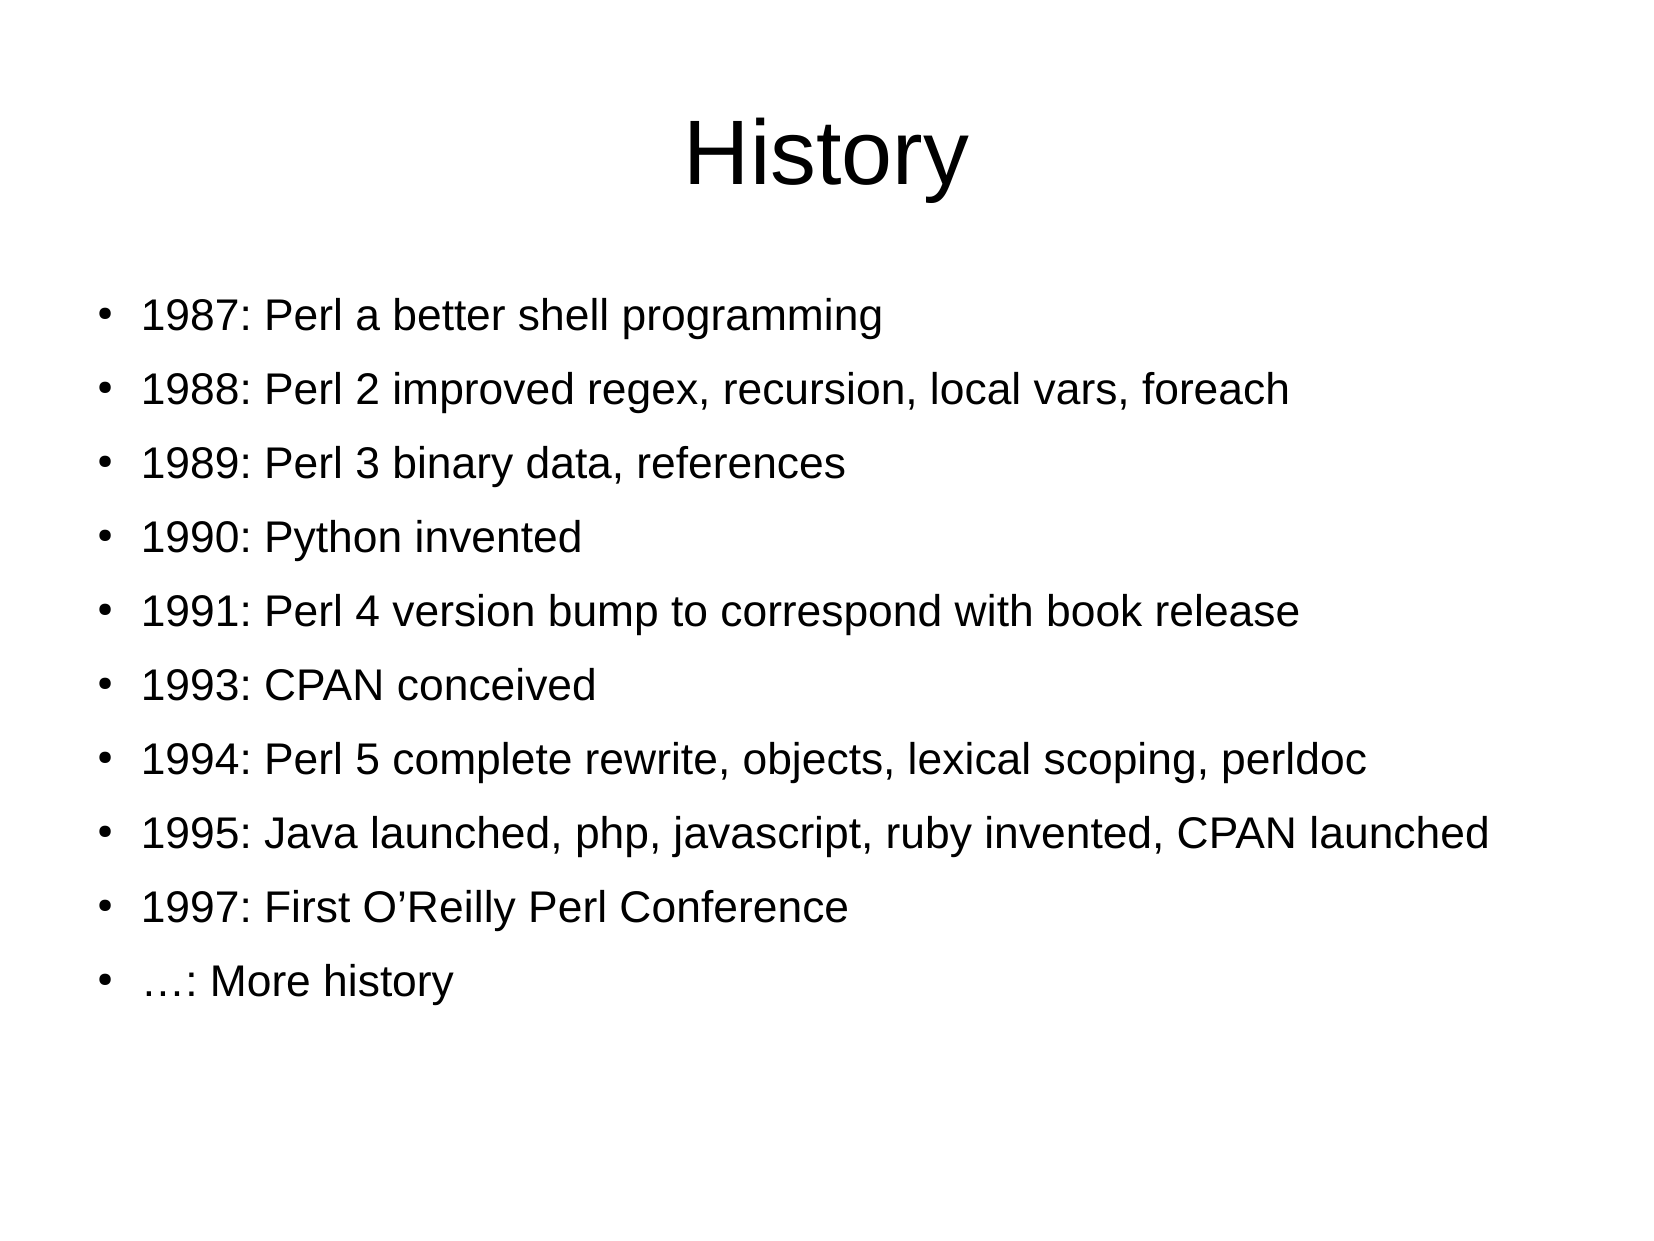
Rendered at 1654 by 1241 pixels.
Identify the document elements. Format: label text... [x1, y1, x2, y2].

title History [82, 49, 1571, 257]
list 1987: Perl a better shell programming 1988: Perl 2 improved regex, recursion, local vars, foreach 1989: Perl 3 binary data, references 1990: Python invented 1991: Perl 4 version bump to correspond with book release 1993: CPAN conceived 1994: Perl 5 complete rewrite, objects, lexical scoping, perldoc 1995: Java launched, php, javascript, ruby invented, CPAN launched 1997: First O’Reilly Perl Conference …: More history [82, 290, 1571, 1010]
